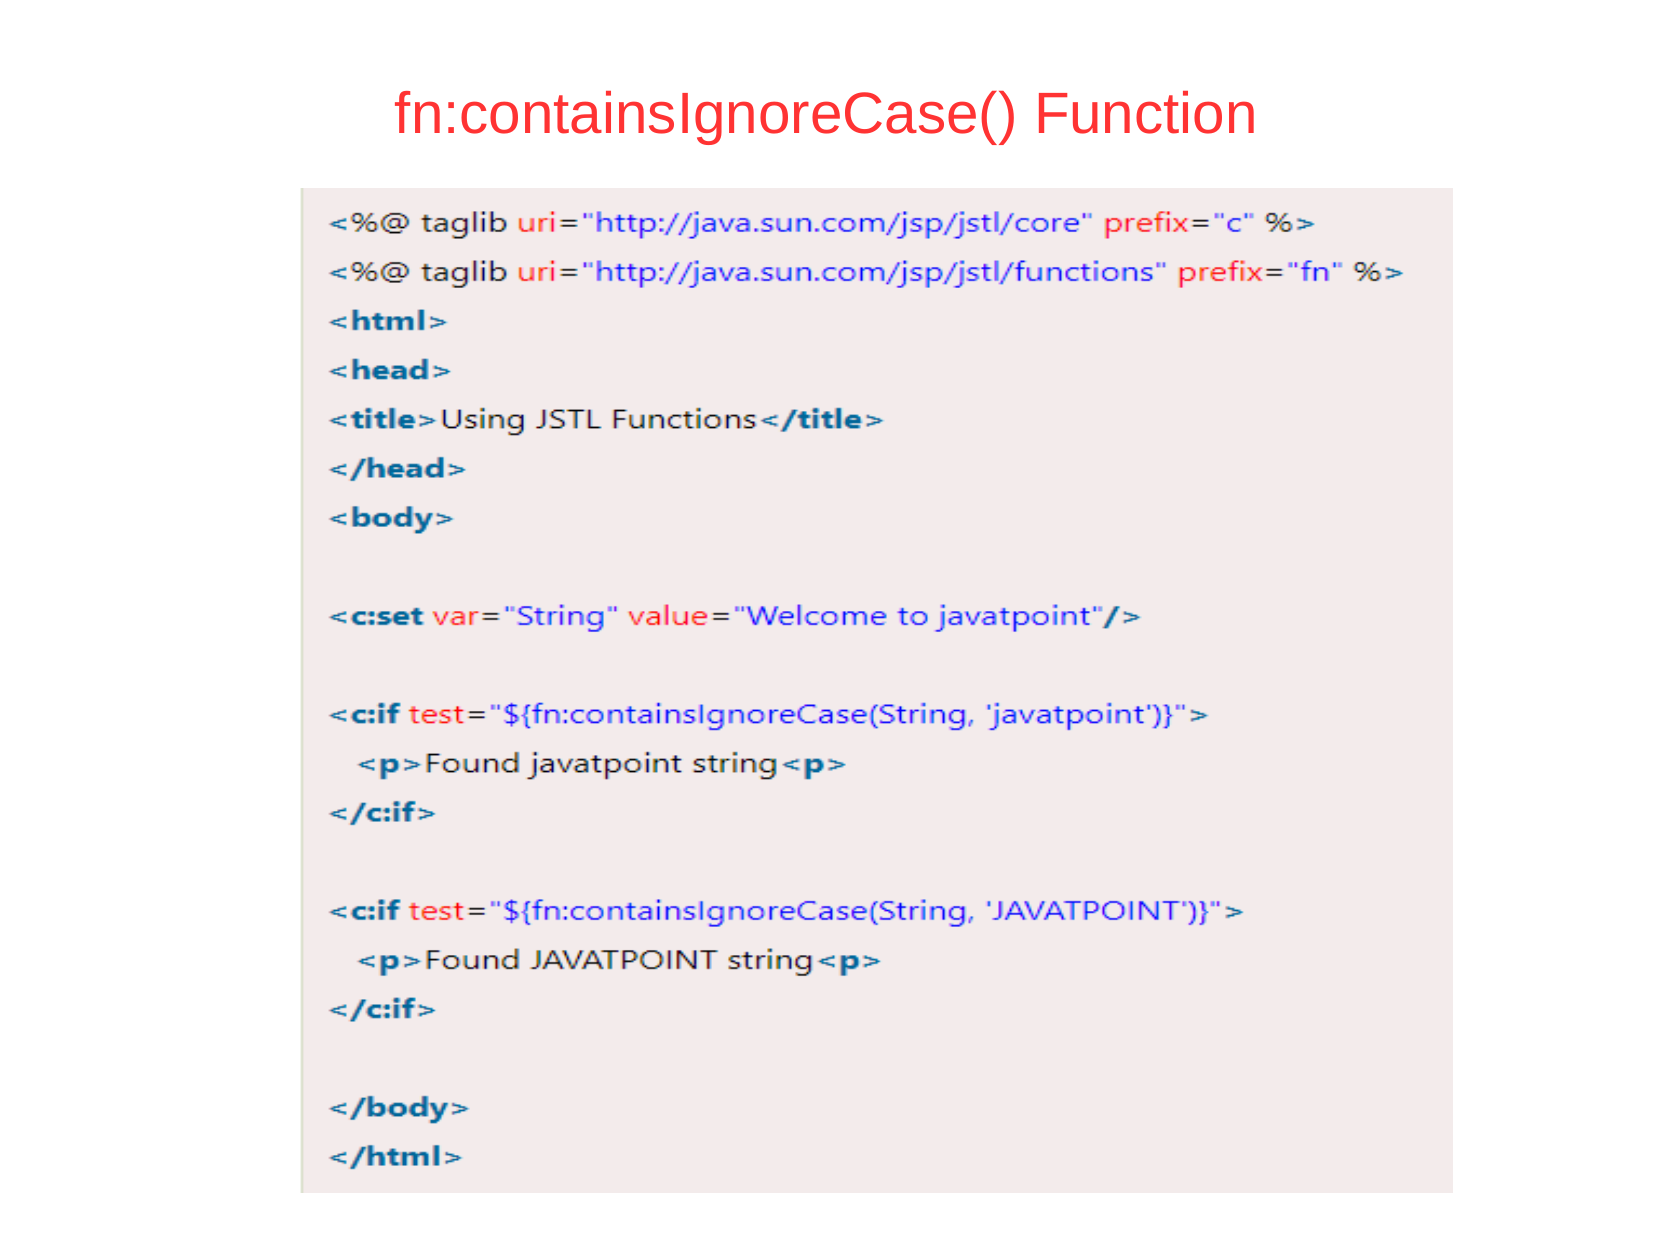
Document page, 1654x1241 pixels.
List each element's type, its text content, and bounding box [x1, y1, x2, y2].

title fn:containsIgnoreCase() Function [82, 49, 1571, 178]
picture [295, 188, 1453, 1193]
